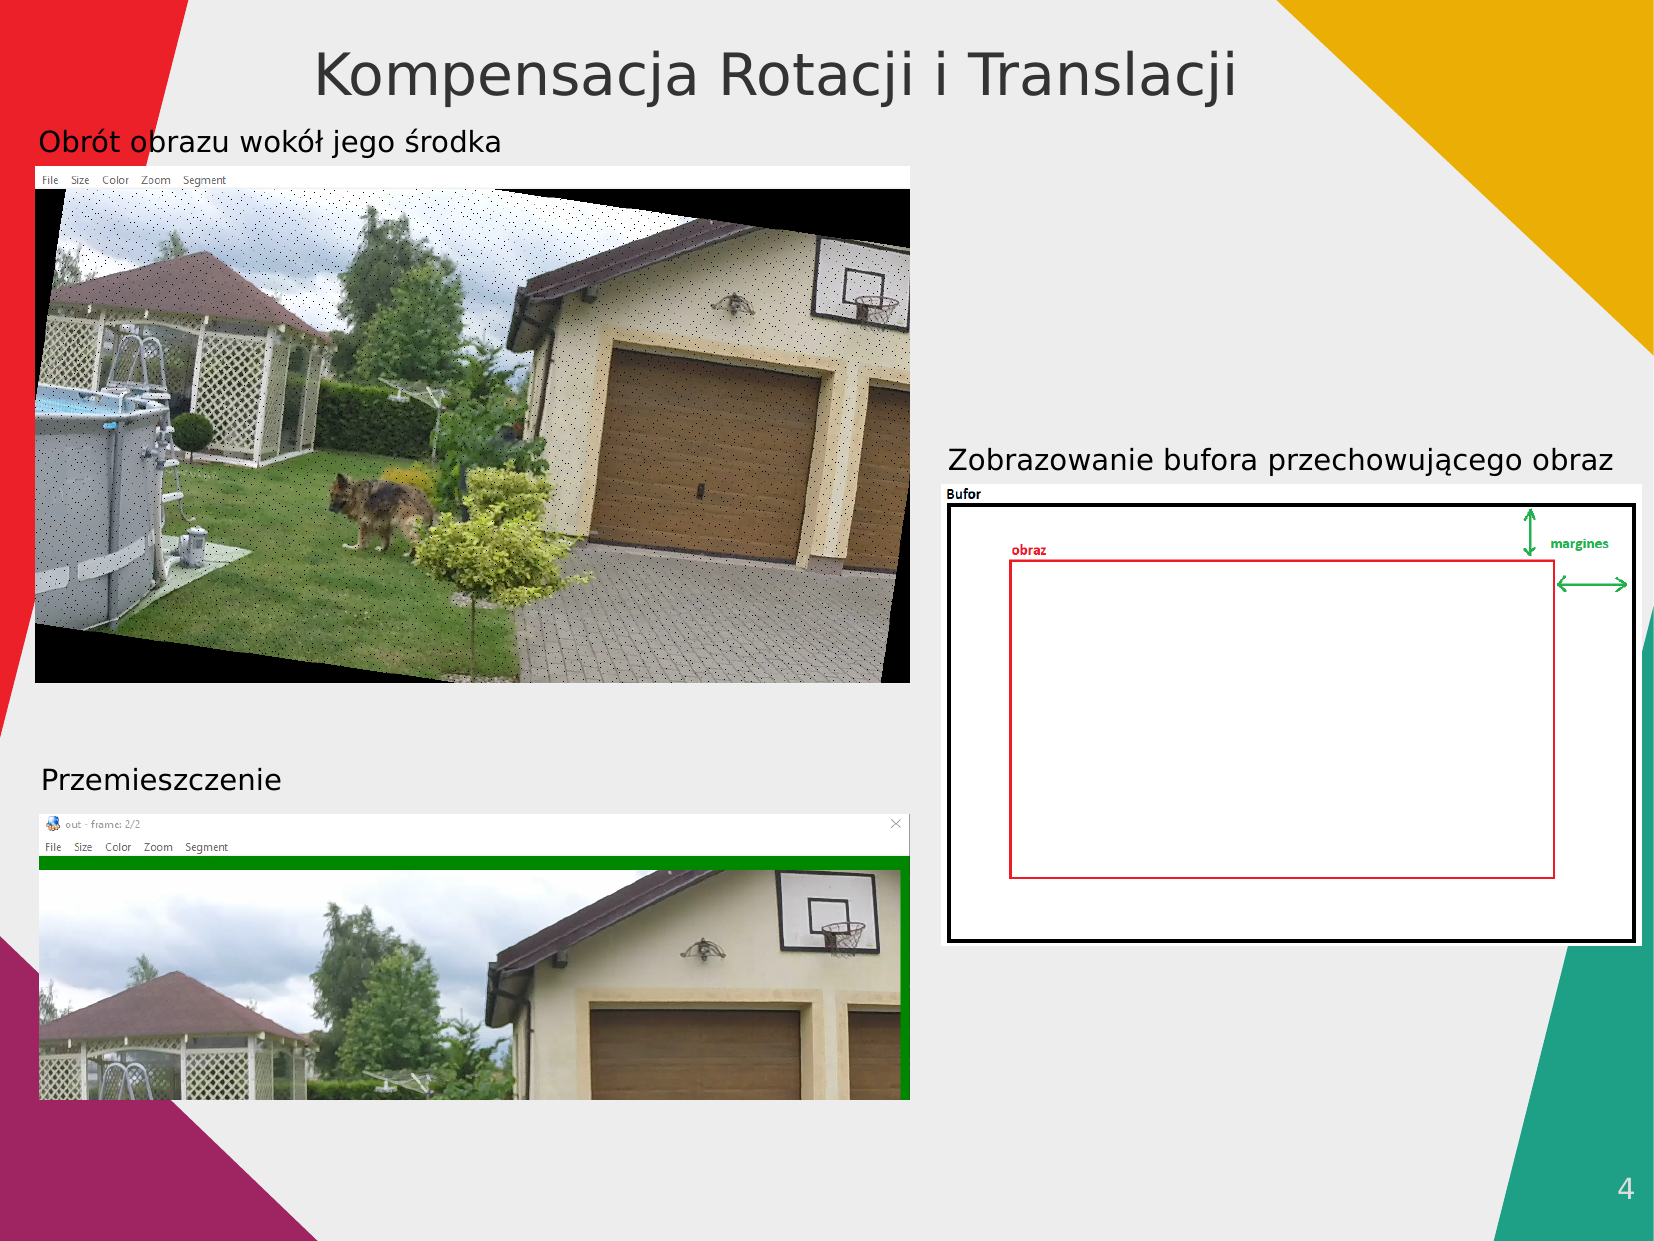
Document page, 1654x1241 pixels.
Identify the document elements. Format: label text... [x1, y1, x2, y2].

picture [35, 166, 910, 684]
title Kompensacja Rotacji i Translacji [64, 0, 1489, 174]
text_box Obrót obrazu wokół jego środka [23, 118, 514, 167]
text_box Zobrazowanie bufora przechowującego obraz [933, 435, 1625, 485]
picture [941, 484, 1642, 946]
text_box Przemieszczenie [26, 755, 296, 805]
picture [39, 814, 910, 1100]
